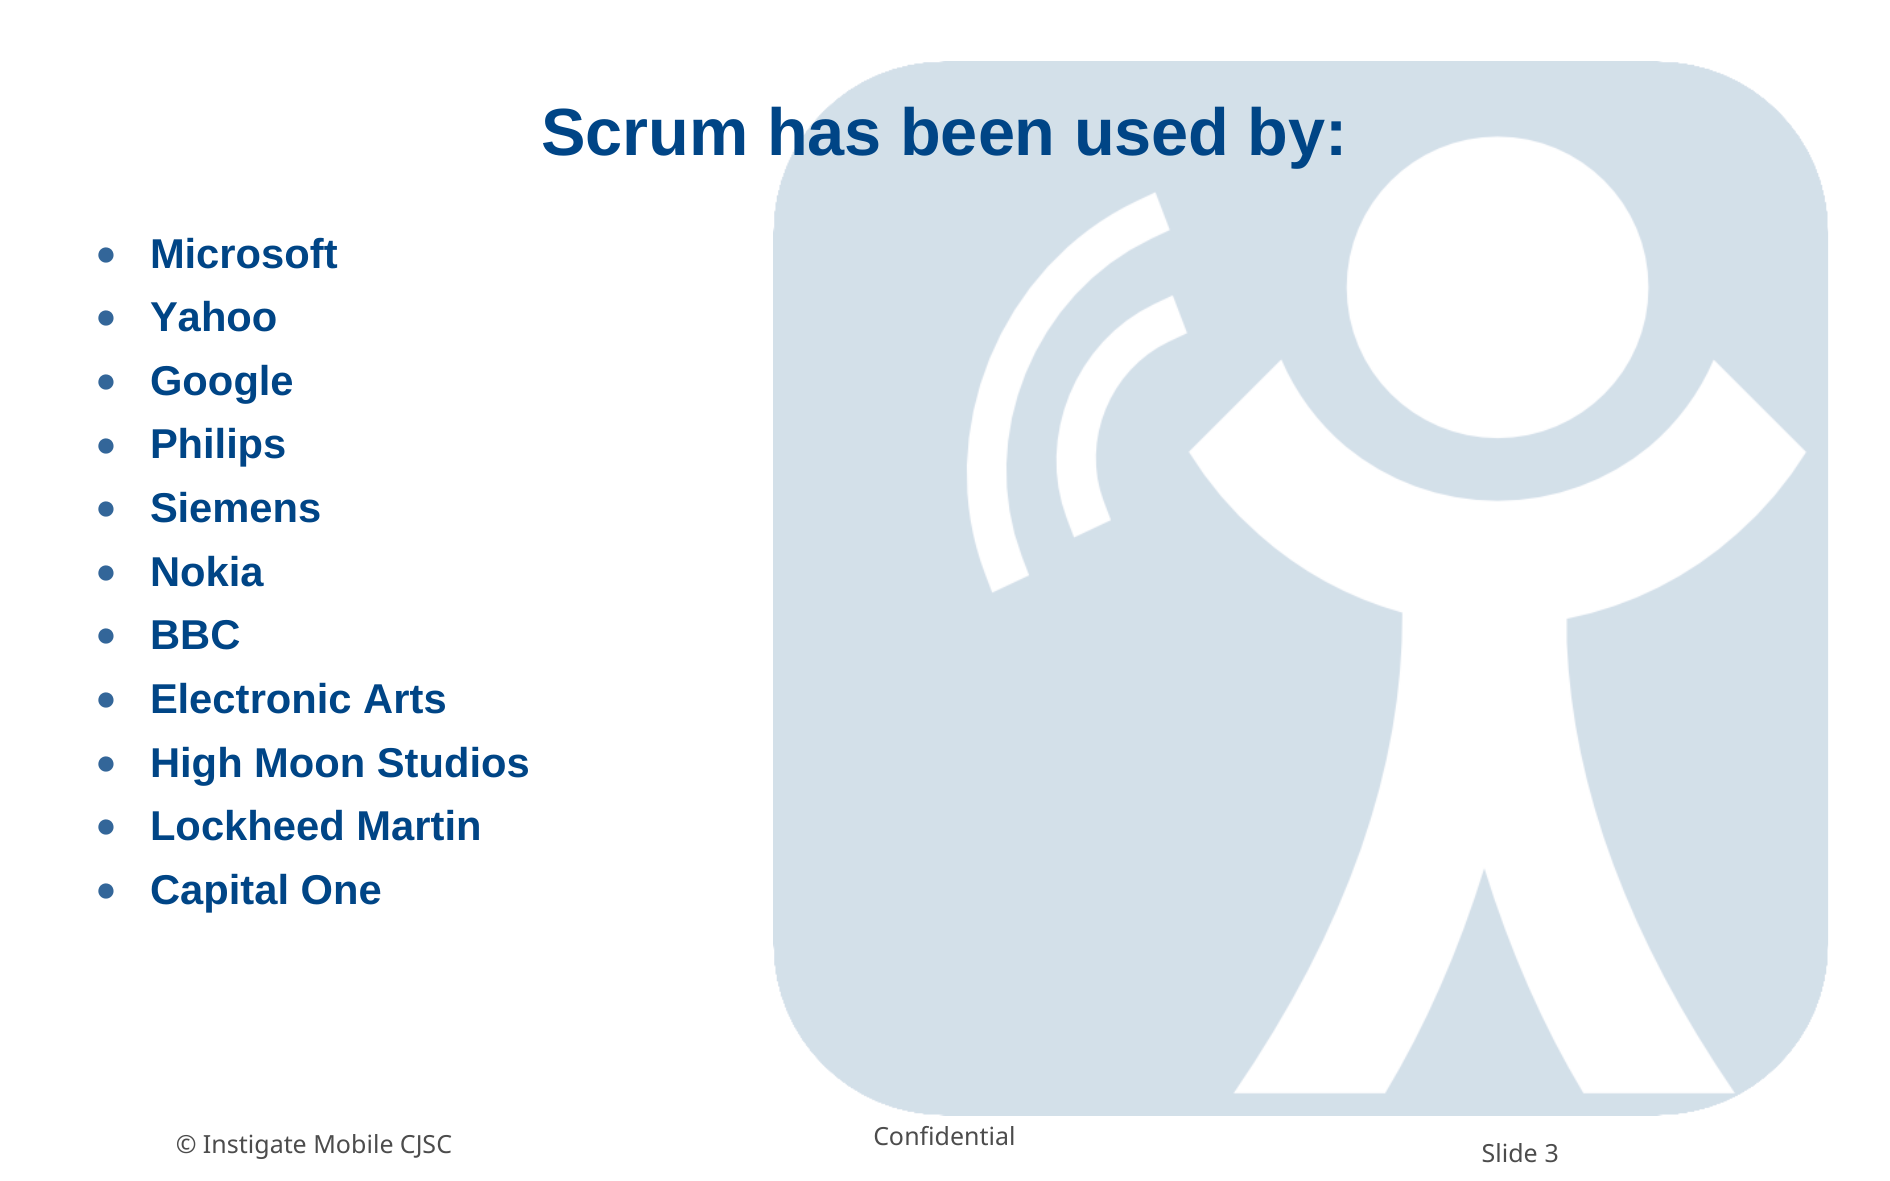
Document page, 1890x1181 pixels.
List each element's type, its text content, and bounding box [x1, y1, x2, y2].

text_box Scrum has been used by: [96, 47, 1794, 217]
picture [773, 61, 1829, 1116]
text_box Microsoft Yahoo Google Philips Siemens Nokia BBC Electronic Arts High Moon Studios Lockheed Martin Capital One [95, 228, 863, 954]
text_box Confidential [646, 1128, 1243, 1172]
